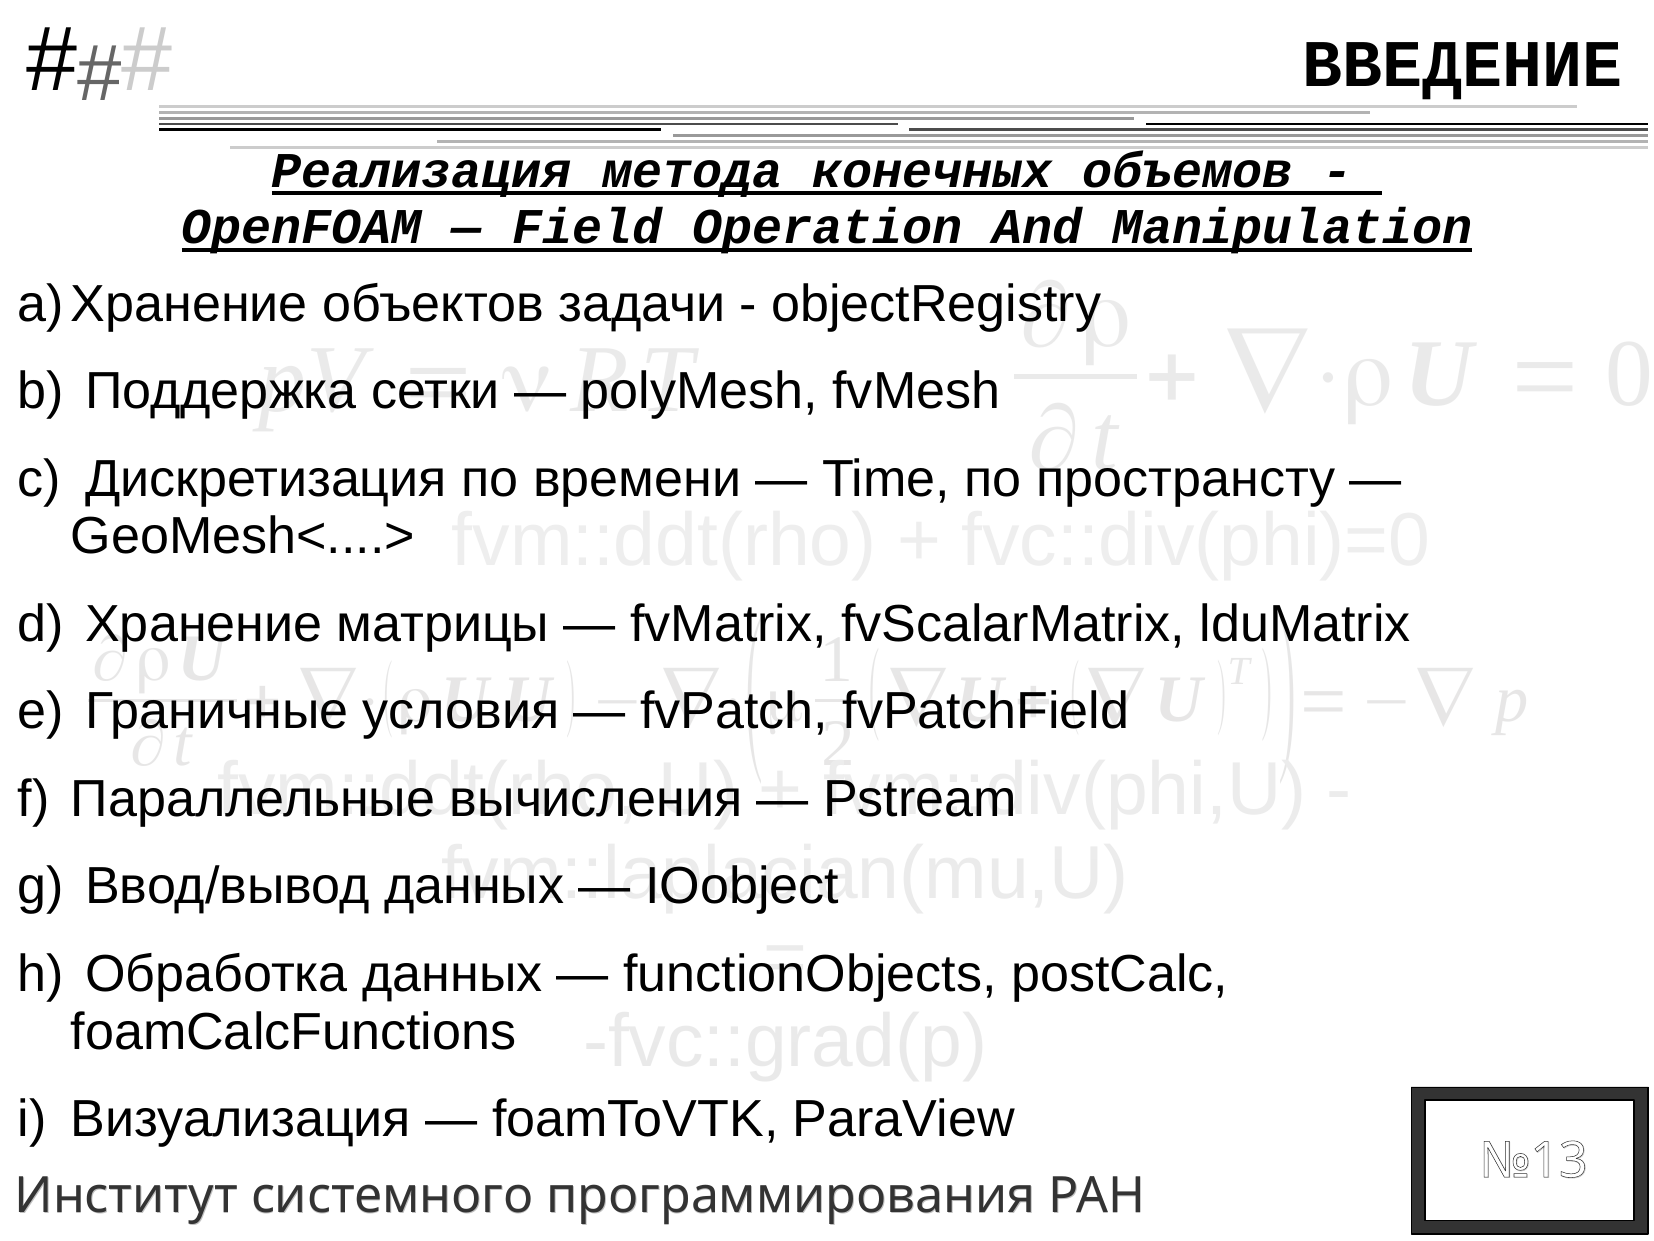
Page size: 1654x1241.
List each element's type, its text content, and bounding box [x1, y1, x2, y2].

title Реализация метода конечных объемов - OpenFOAM — Field Operation And Manipulation [0, 145, 1654, 259]
list Хранение объектов задачи - objectRegistry Поддержка сетки — polyMesh, fvMesh Дискретизация по времени — Time, по пространсту — GeoMesh<....> Хранение матрицы — fvMatrix, fvScalarMatrix, lduMatrix Граничные условия — fvPatch, fvPatchField Параллельные вычисления — Pstream Ввод/вывод данных — IOobject Обработка данных — functionObjects, postCalc, foamCalcFunctions Визуализация — foamToVTK, ParaView [0, 274, 1654, 1148]
